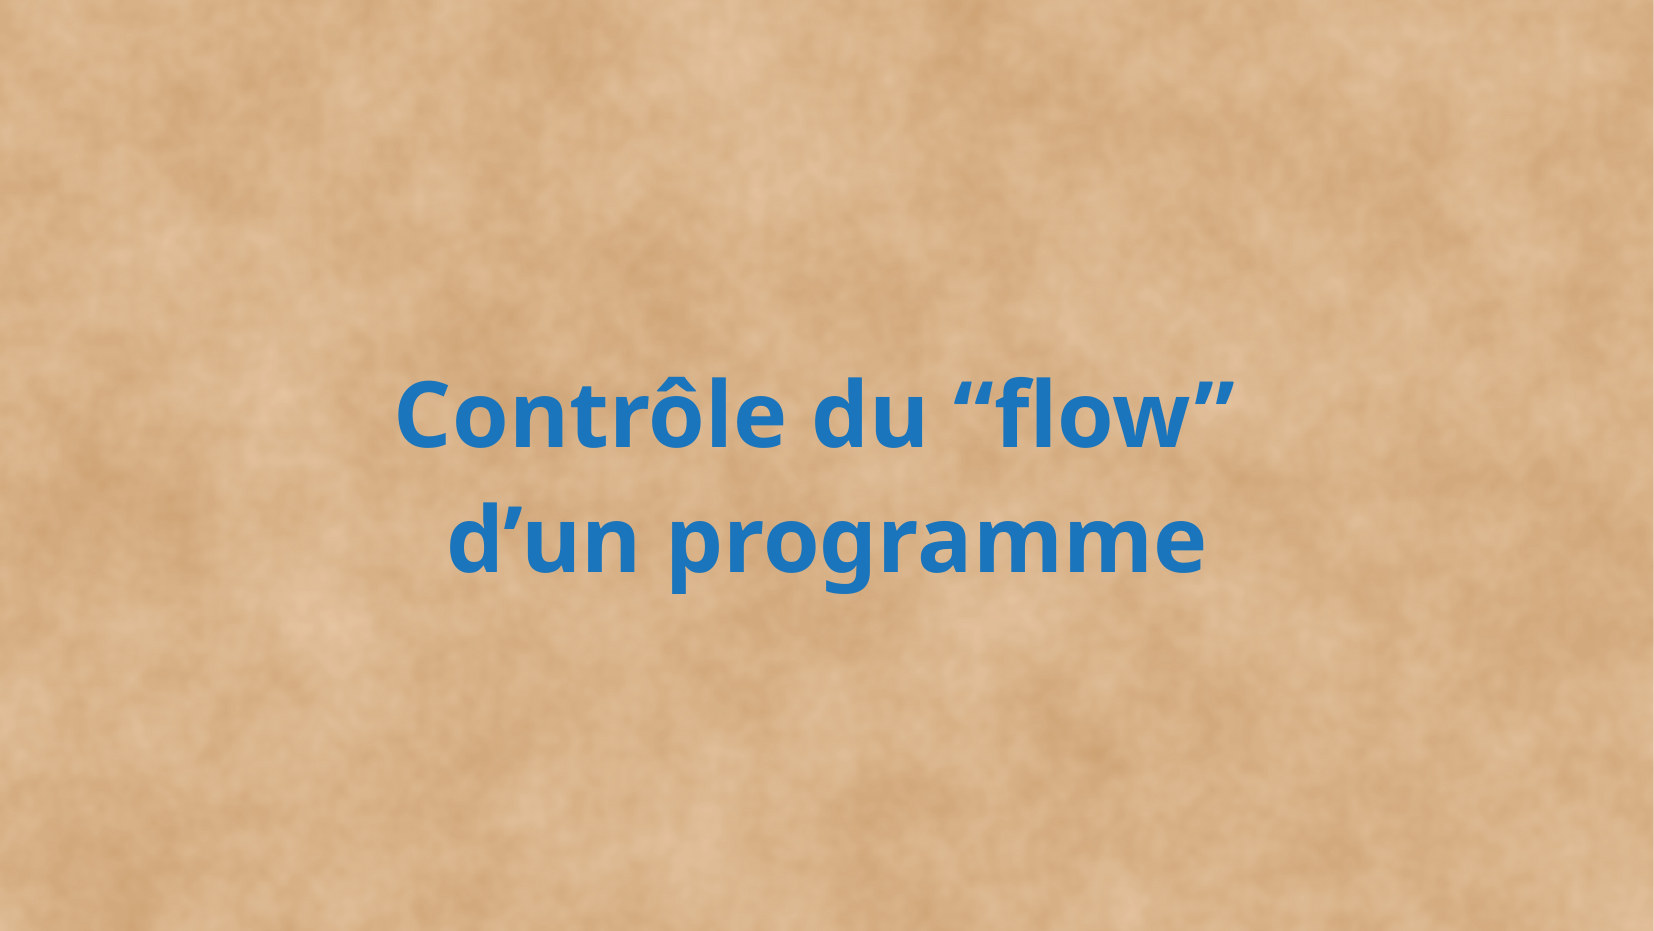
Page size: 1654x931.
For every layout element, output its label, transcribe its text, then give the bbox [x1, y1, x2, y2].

picture [0, 0, 1654, 931]
title Contrôle du “flow” d’un programme [82, 374, 1571, 576]
